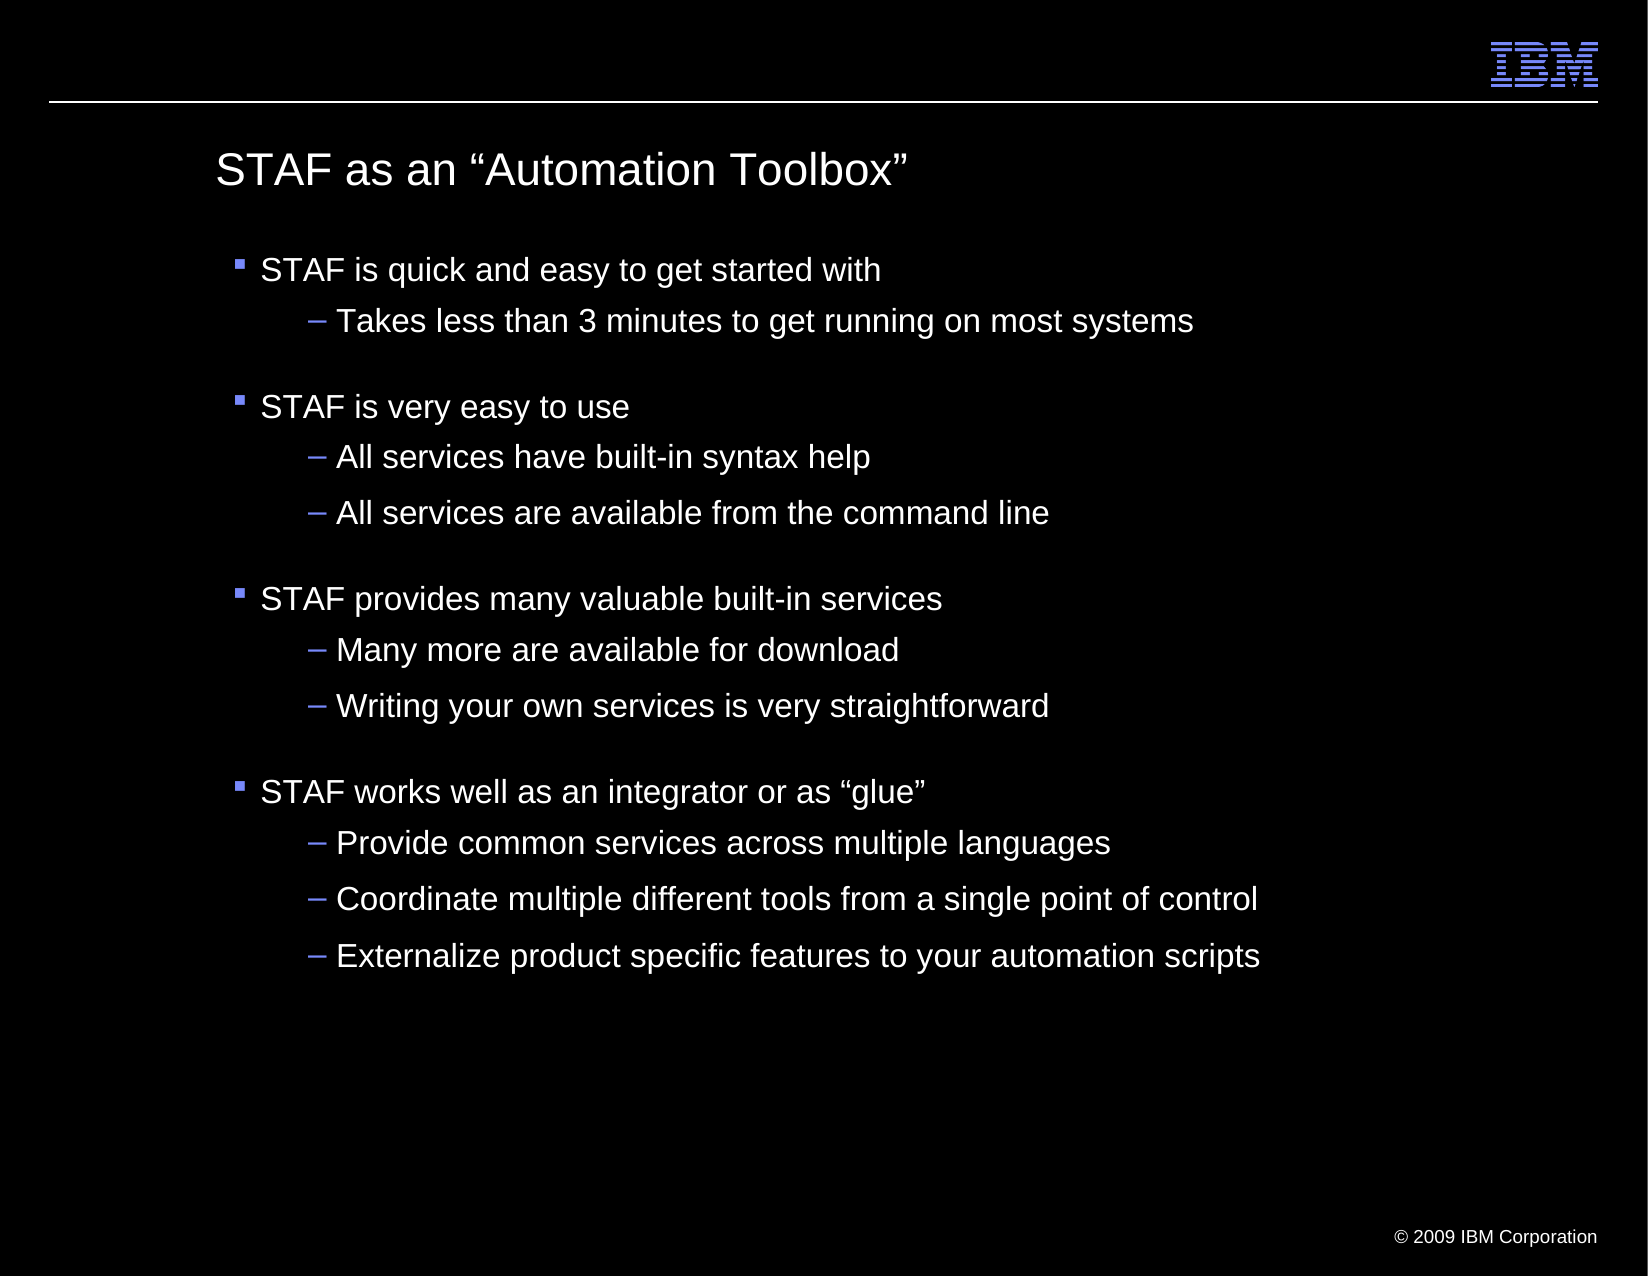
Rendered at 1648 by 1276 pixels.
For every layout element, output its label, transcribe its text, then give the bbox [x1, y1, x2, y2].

picture [1491, 42, 1598, 87]
text_box STAF is quick and easy to get started with Takes less than 3 minutes to get running on most systems STAF is very easy to use All services have built-in syntax help All services are available from the command line STAF provides many valuable built-in services Many more are available for download Writing your own services is very straightforward STAF works well as an integrator or as “glue” Provide common services across multiple languages Coordinate multiple different tools from a single point of control Externalize product specific features to your automation scripts [232, 248, 1582, 1252]
title STAF as an “Automation Toolbox” [198, 137, 1648, 231]
